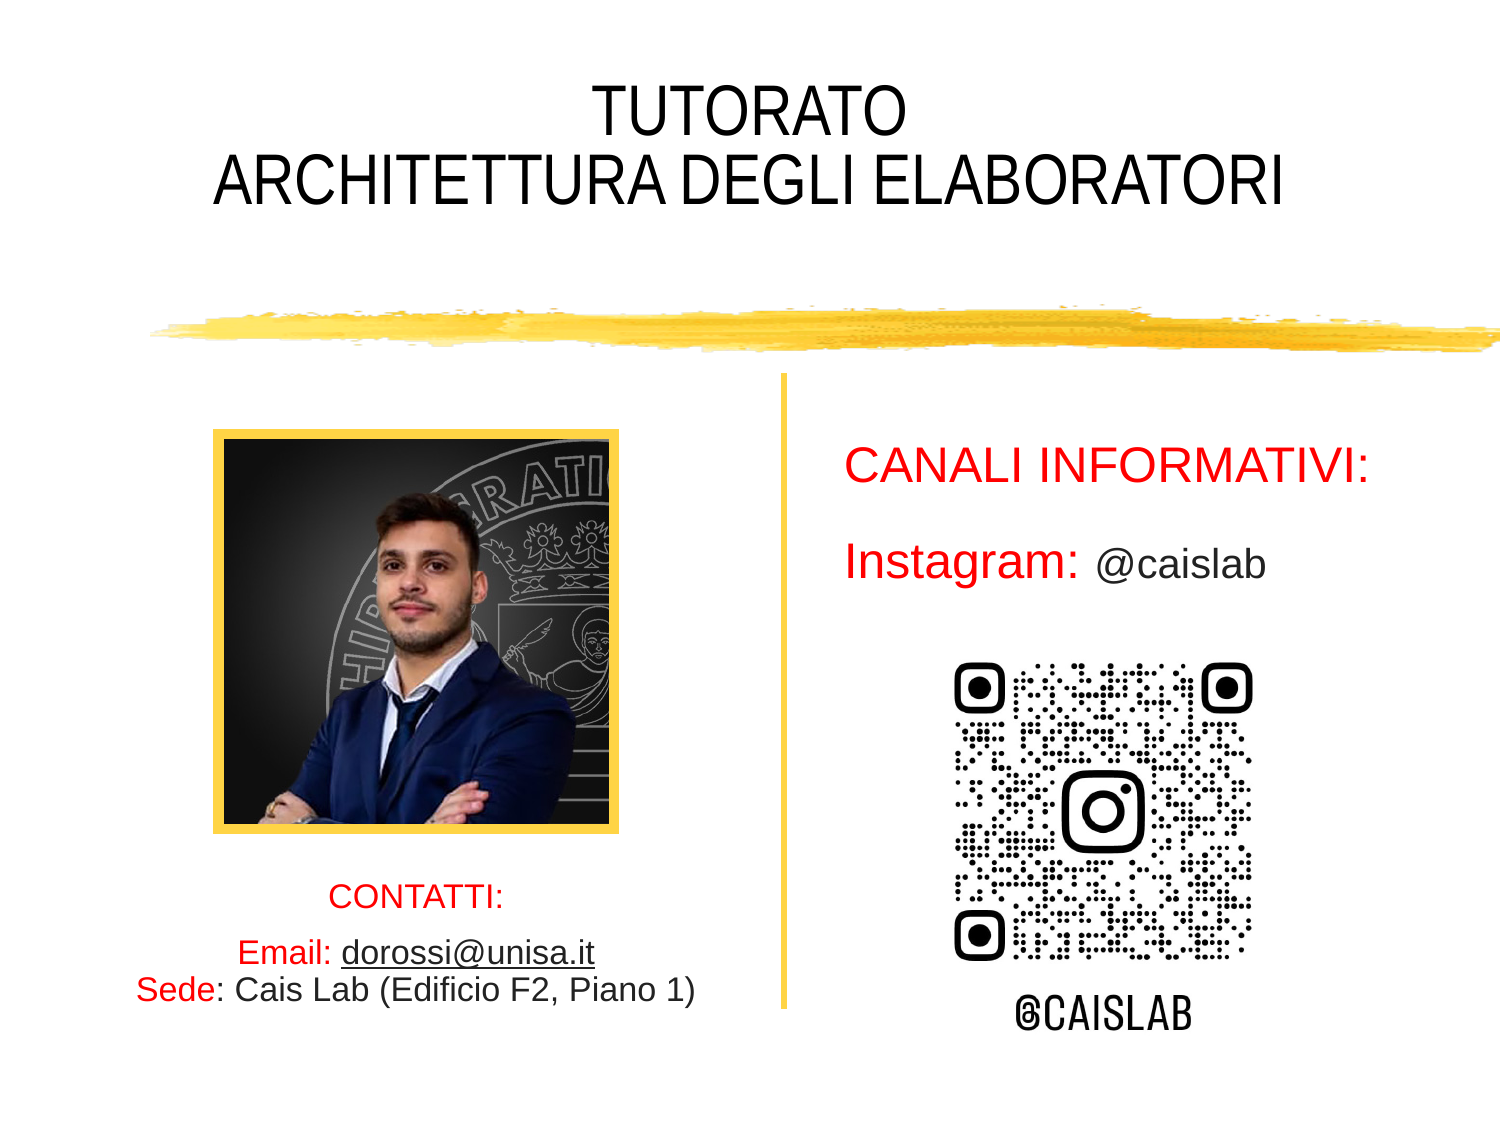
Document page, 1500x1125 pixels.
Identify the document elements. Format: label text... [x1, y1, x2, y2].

picture [223, 439, 609, 824]
text_box TUTORATO ARCHITETTURA DEGLI ELABORATORI [25, 80, 1474, 319]
picture [150, 299, 1500, 363]
text_box CONTATTI: Email: dorossi@unisa.it Sede: Cais Lab (Edificio F2, Piano 1) [33, 872, 799, 1125]
text_box CANALI INFORMATIVI: Instagram: @caislab [830, 397, 1500, 1125]
picture [879, 621, 1326, 1043]
